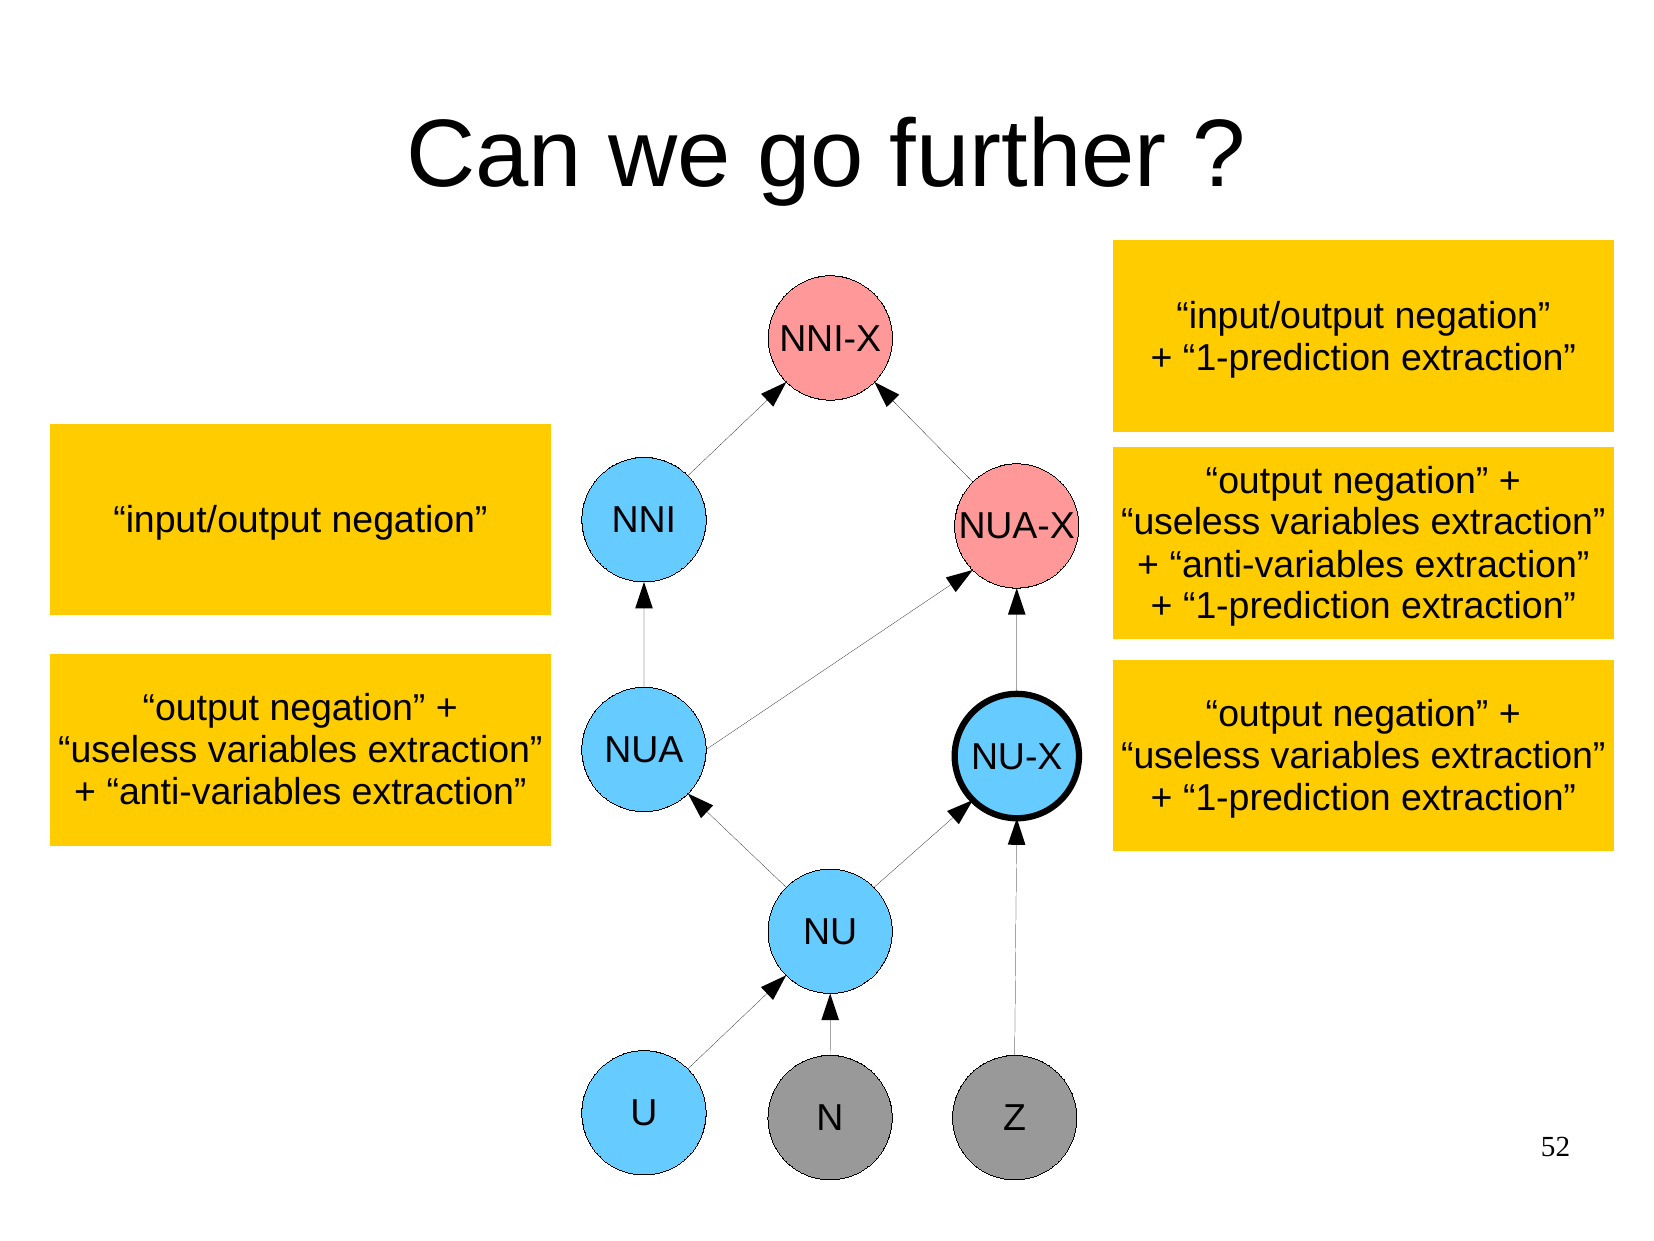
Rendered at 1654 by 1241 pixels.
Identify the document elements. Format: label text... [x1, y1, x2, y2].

title Can we go further ? [82, 49, 1571, 257]
text_box “output negation” + “useless variables extraction” + “anti-variables extraction” + “1-prediction extraction” [1113, 447, 1614, 639]
text_box “output negation” + “useless variables extraction” + “anti-variables extraction” [50, 654, 551, 846]
text_box NNI [581, 457, 707, 582]
text_box “input/output negation” + “1-prediction extraction” [1113, 240, 1614, 432]
text_box NU-X [954, 693, 1079, 819]
text_box NUA [581, 687, 707, 812]
text_box Z [952, 1055, 1077, 1180]
text_box U [581, 1050, 707, 1175]
text_box “output negation” + “useless variables extraction” + “1-prediction extraction” [1113, 660, 1614, 851]
text_box N [767, 1055, 893, 1180]
text_box NU [768, 869, 893, 994]
text_box “input/output negation” [50, 424, 551, 615]
text_box NNI-X [768, 275, 893, 401]
text_box NUA-X [954, 463, 1079, 589]
